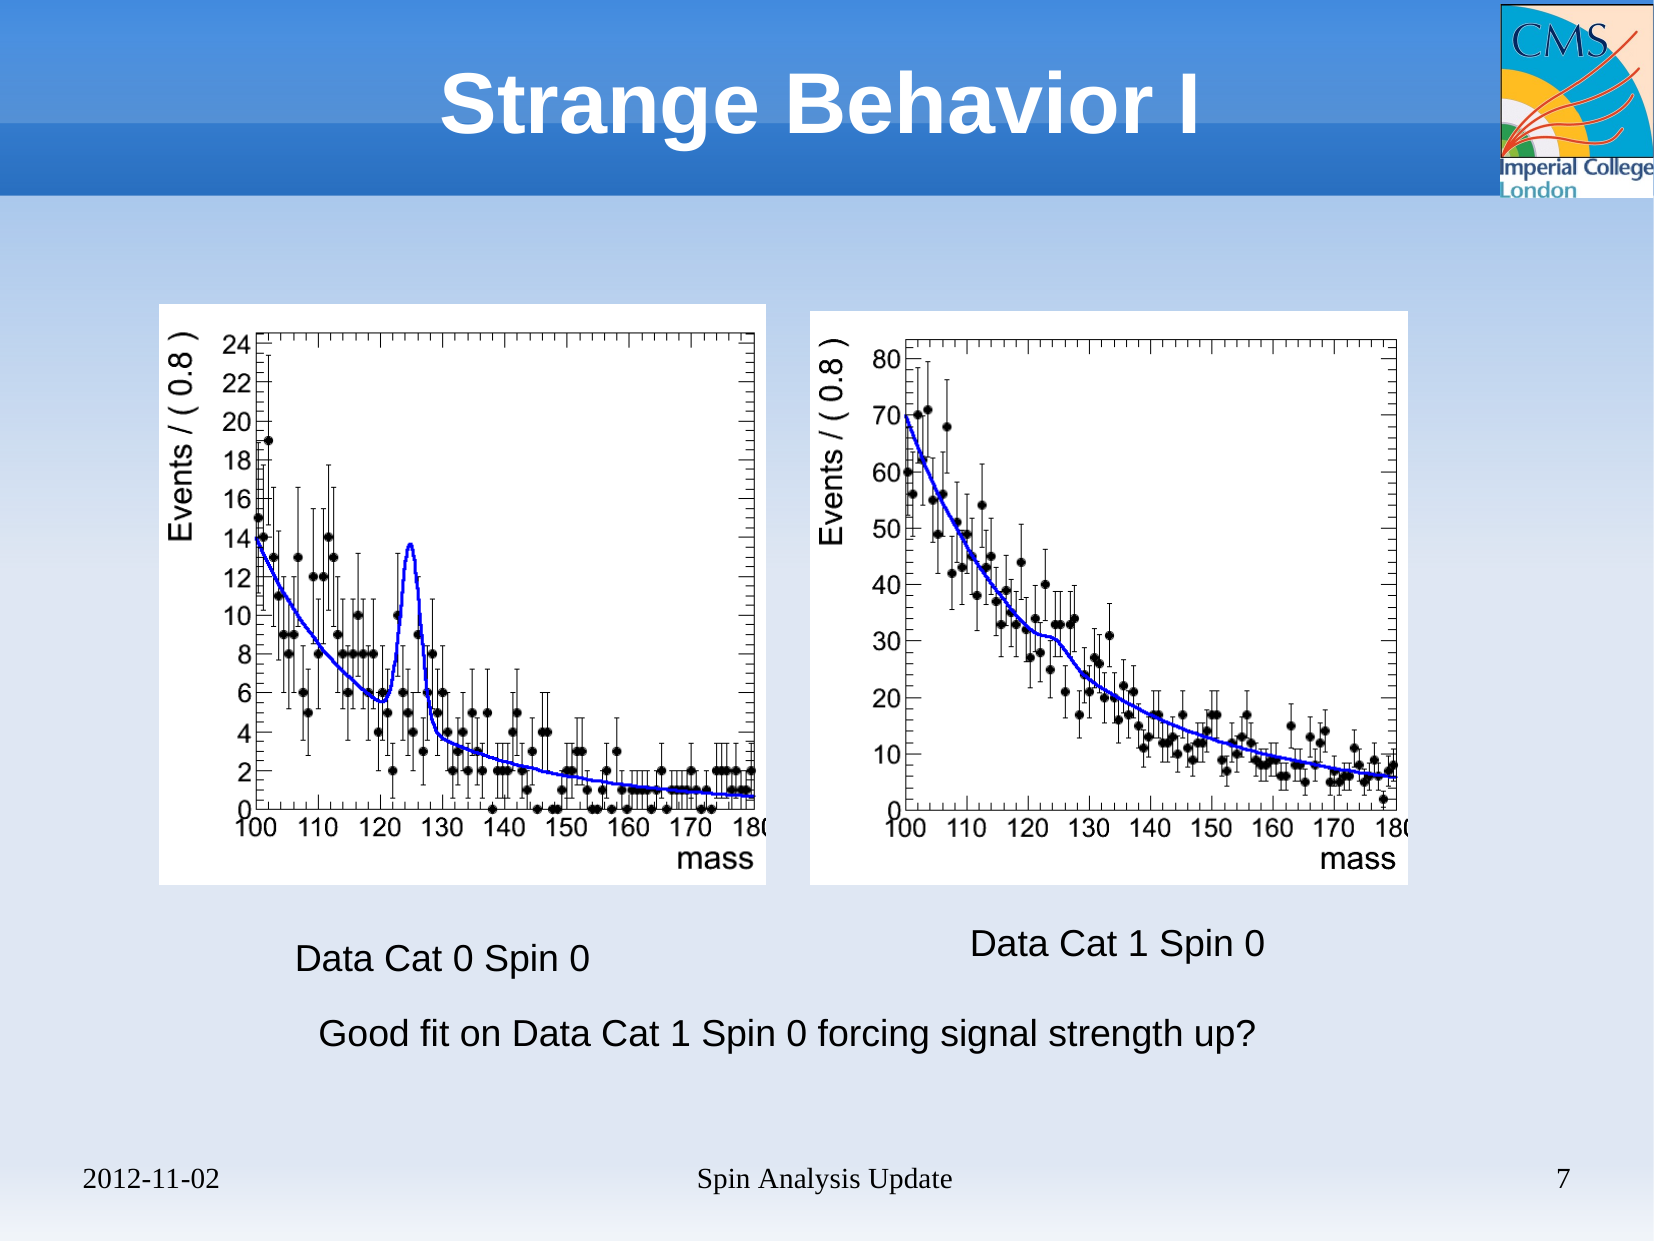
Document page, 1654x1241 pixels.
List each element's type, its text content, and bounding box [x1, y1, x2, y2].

picture [0, 0, 1654, 1241]
text_box Data Cat 0 Spin 0 [135, 930, 751, 987]
text_box Data Cat 1 Spin 0 [810, 915, 1426, 972]
text_box Good fit on Data Cat 1 Spin 0 forcing signal strength up? [225, 1005, 1351, 1062]
title Strange Behavior I [76, 0, 1565, 208]
